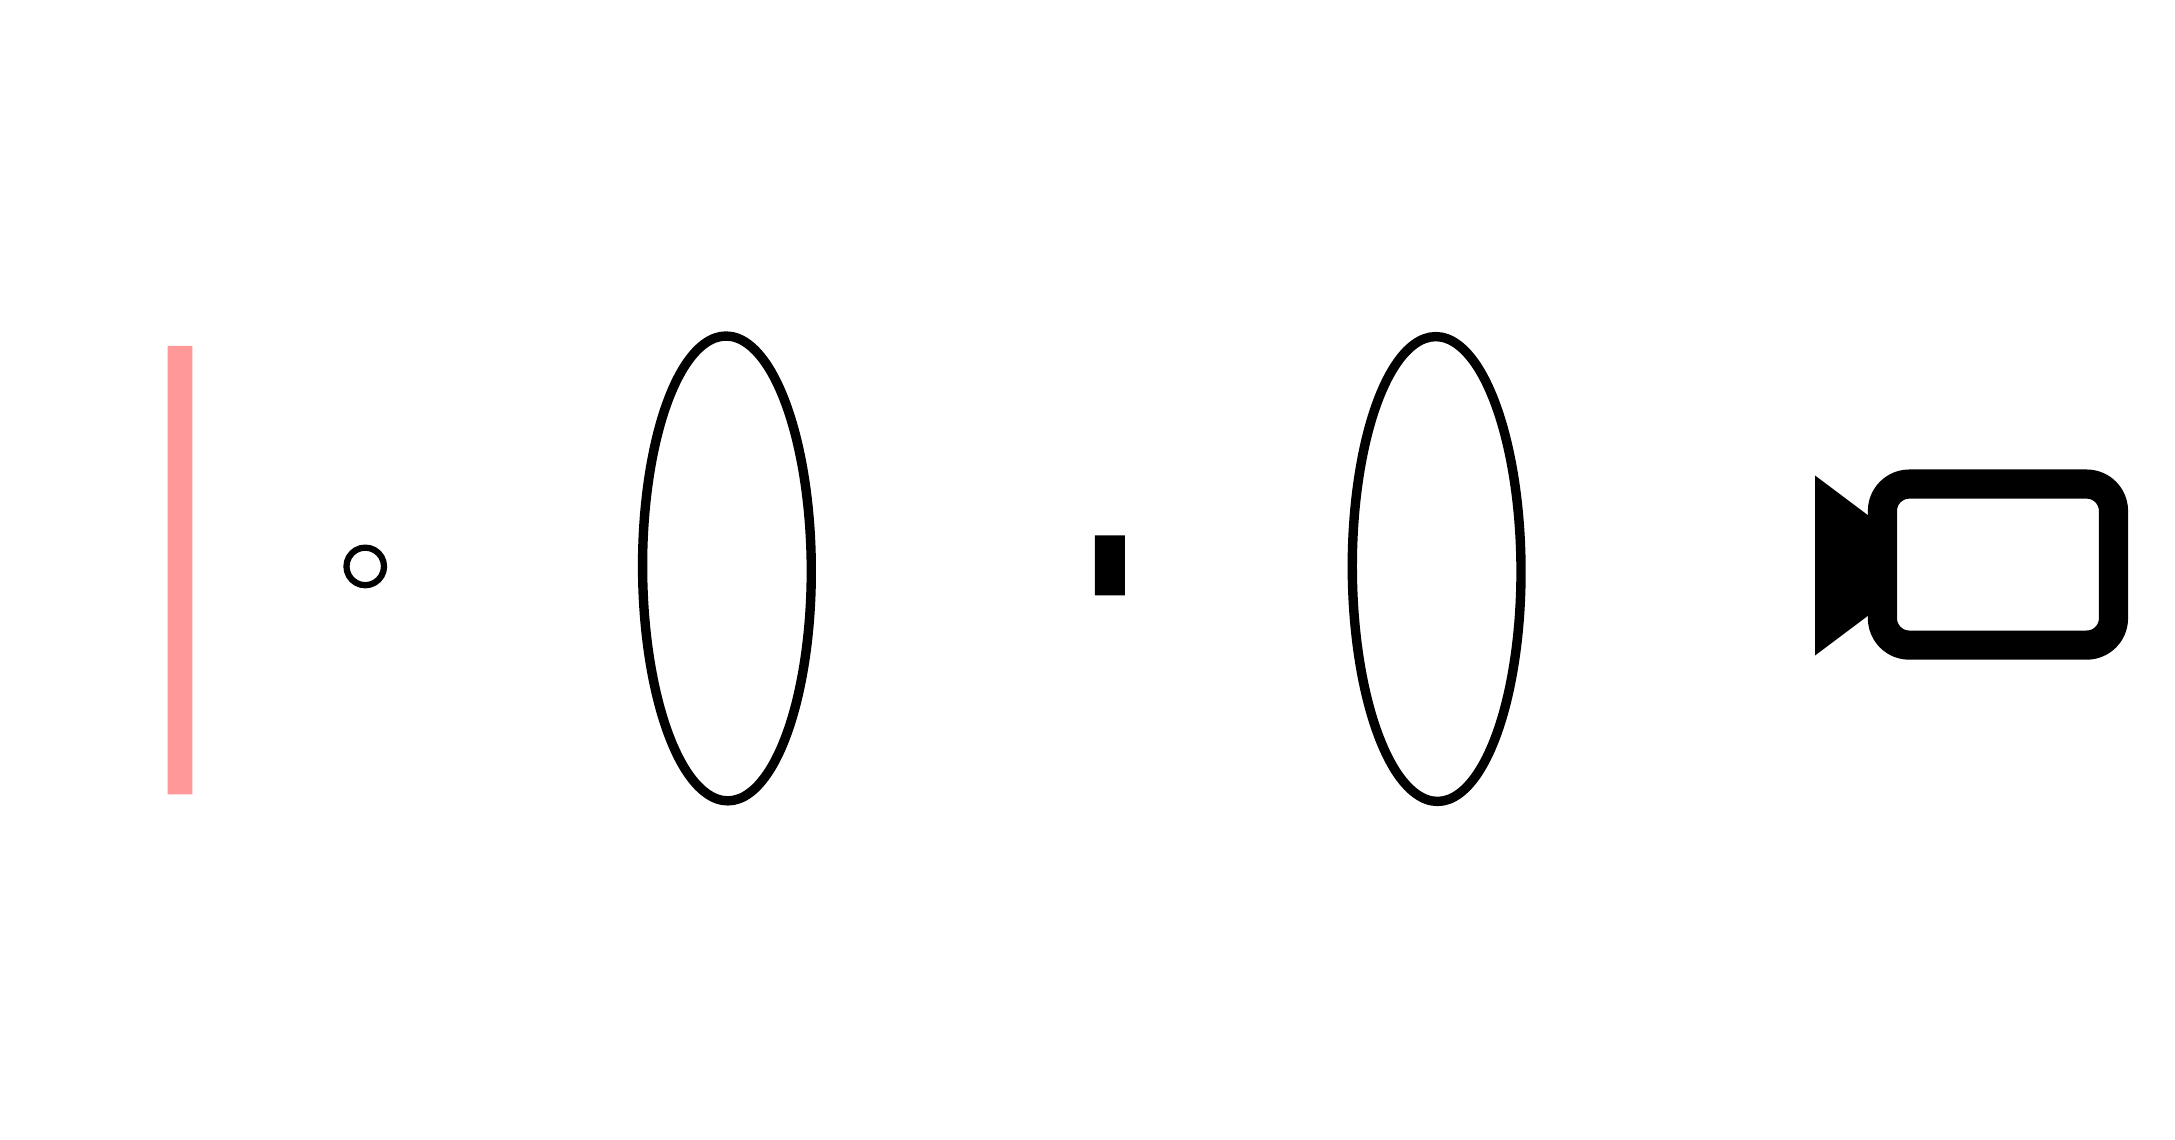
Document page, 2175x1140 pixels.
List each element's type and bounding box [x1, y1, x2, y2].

text_box [1352, 336, 1522, 802]
text_box [1815, 475, 1876, 656]
text_box [1882, 484, 2114, 646]
text_box [642, 336, 812, 801]
text_box [1094, 535, 1125, 596]
